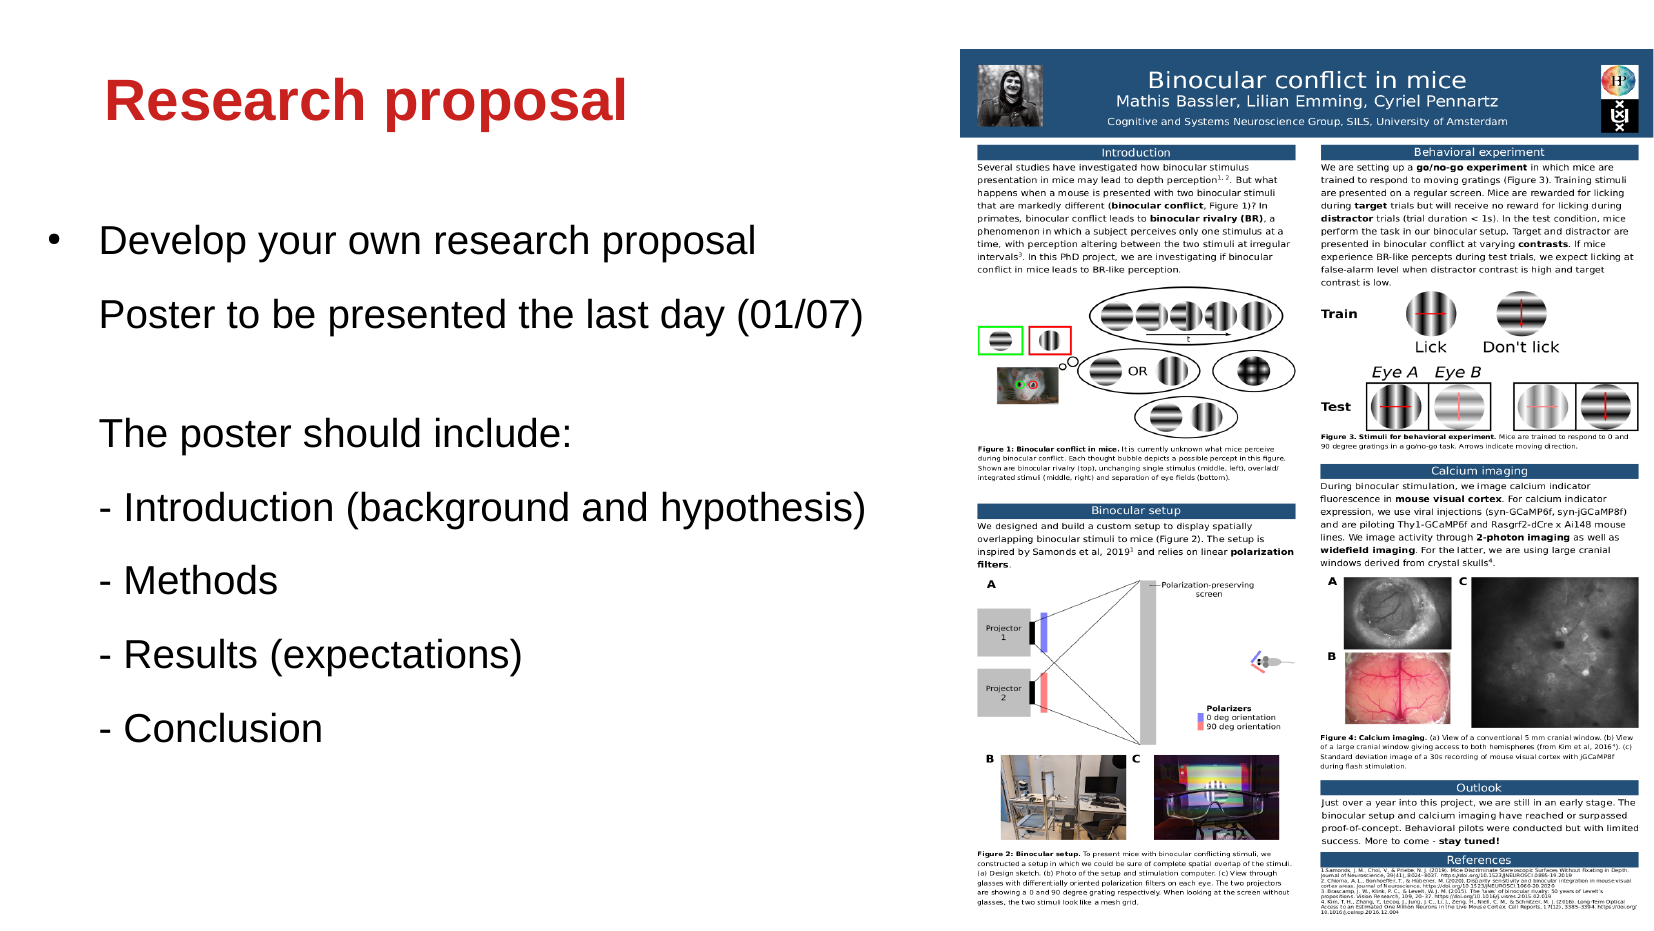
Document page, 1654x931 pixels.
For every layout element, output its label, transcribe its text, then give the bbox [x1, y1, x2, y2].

picture [960, 49, 1654, 931]
text_box Research proposal [90, 60, 645, 140]
list Develop your own research proposal Poster to be presented the last day (01/07) The poster should include: - Introduction (background and hypothesis) - Methods - Results (expectations) - Conclusion [30, 217, 908, 758]
